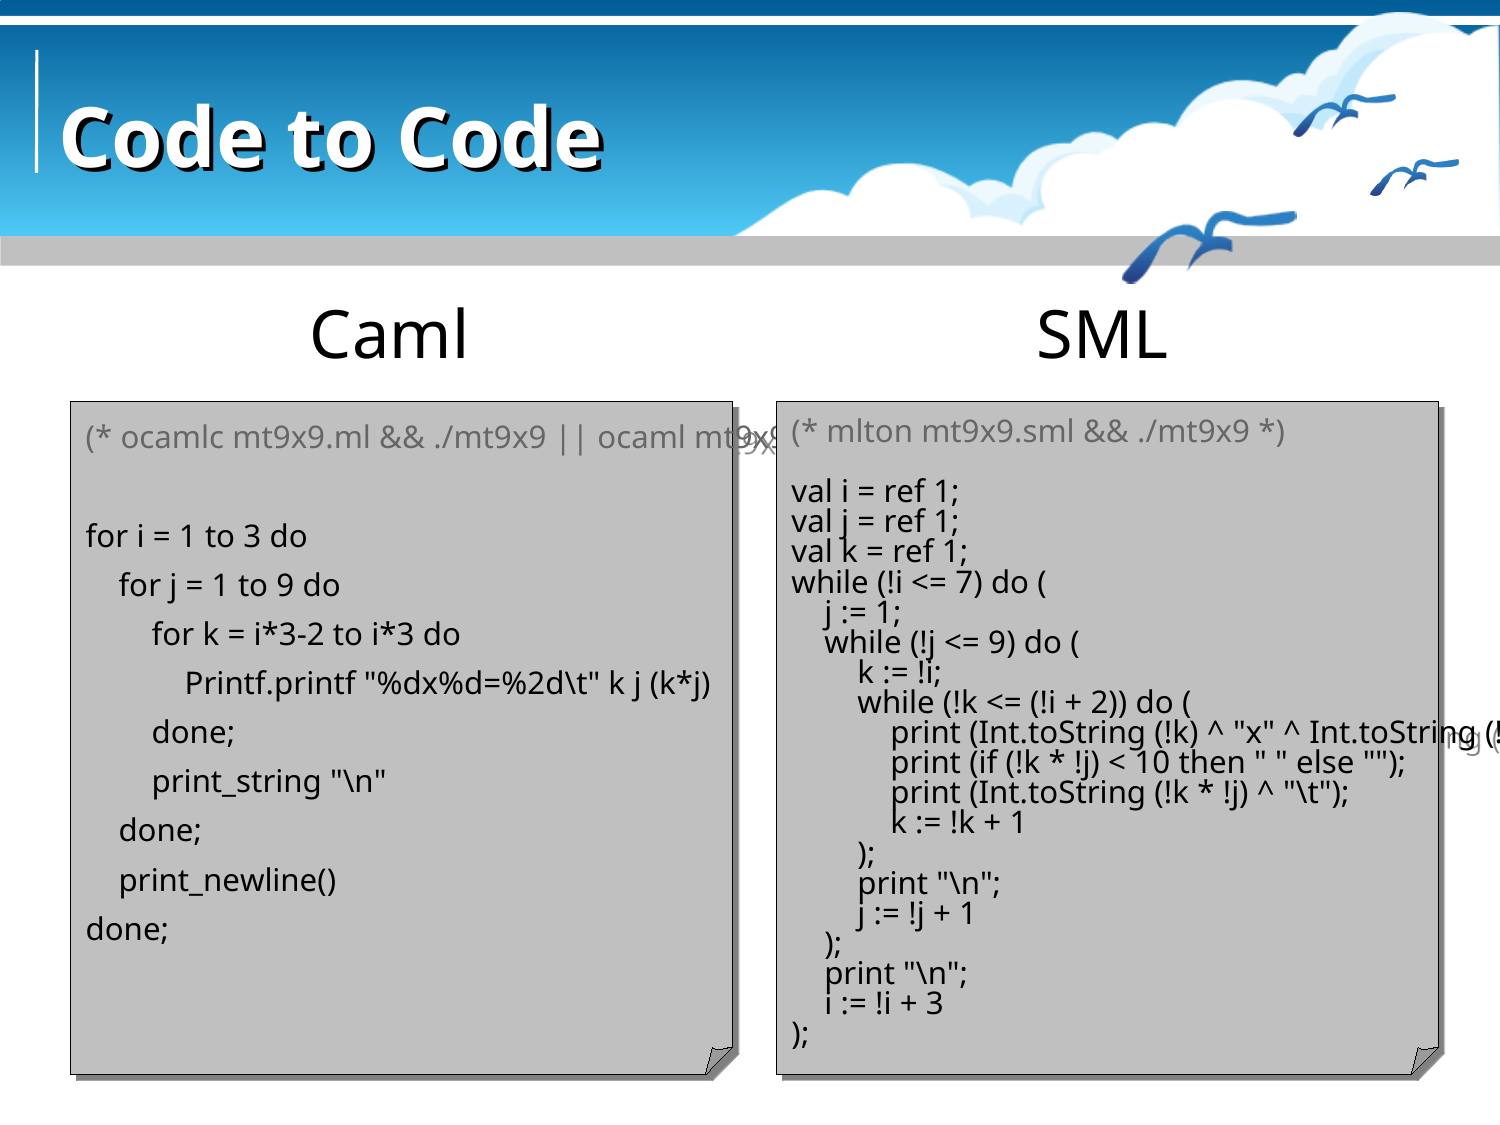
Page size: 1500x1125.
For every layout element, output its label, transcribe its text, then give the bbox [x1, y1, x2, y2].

title Code to Code [59, 86, 1465, 186]
text_box Caml [295, 283, 526, 388]
text_box SML [1021, 283, 1211, 388]
text_box (* mlton mt9x9.sml && ./mt9x9 *) val i = ref 1; val j = ref 1; val k = ref 1; while (!i <= 7) do ( j := 1; while (!j <= 9) do ( k := !i; while (!k <= (!i + 2)) do ( print (Int.toString (!k) ^ "x" ^ Int.toString (!j) ^ "="); print (if (!k * !j) < 10 then " " else ""); print (Int.toString (!k * !j) ^ "\t"); k := !k + 1 ); print "\n"; j := !j + 1 ); print "\n"; i := !i + 3 ); [776, 401, 1439, 1075]
picture [730, 12, 1500, 284]
text_box (* ocamlc mt9x9.ml && ./mt9x9 || ocaml mt9x9.ml *) for i = 1 to 3 do for j = 1 to 9 do for k = i*3-2 to i*3 do Printf.printf "%dx%d=%2d\t" k j (k*j) done; print_string "\n" done; print_newline() done; [70, 401, 733, 1075]
